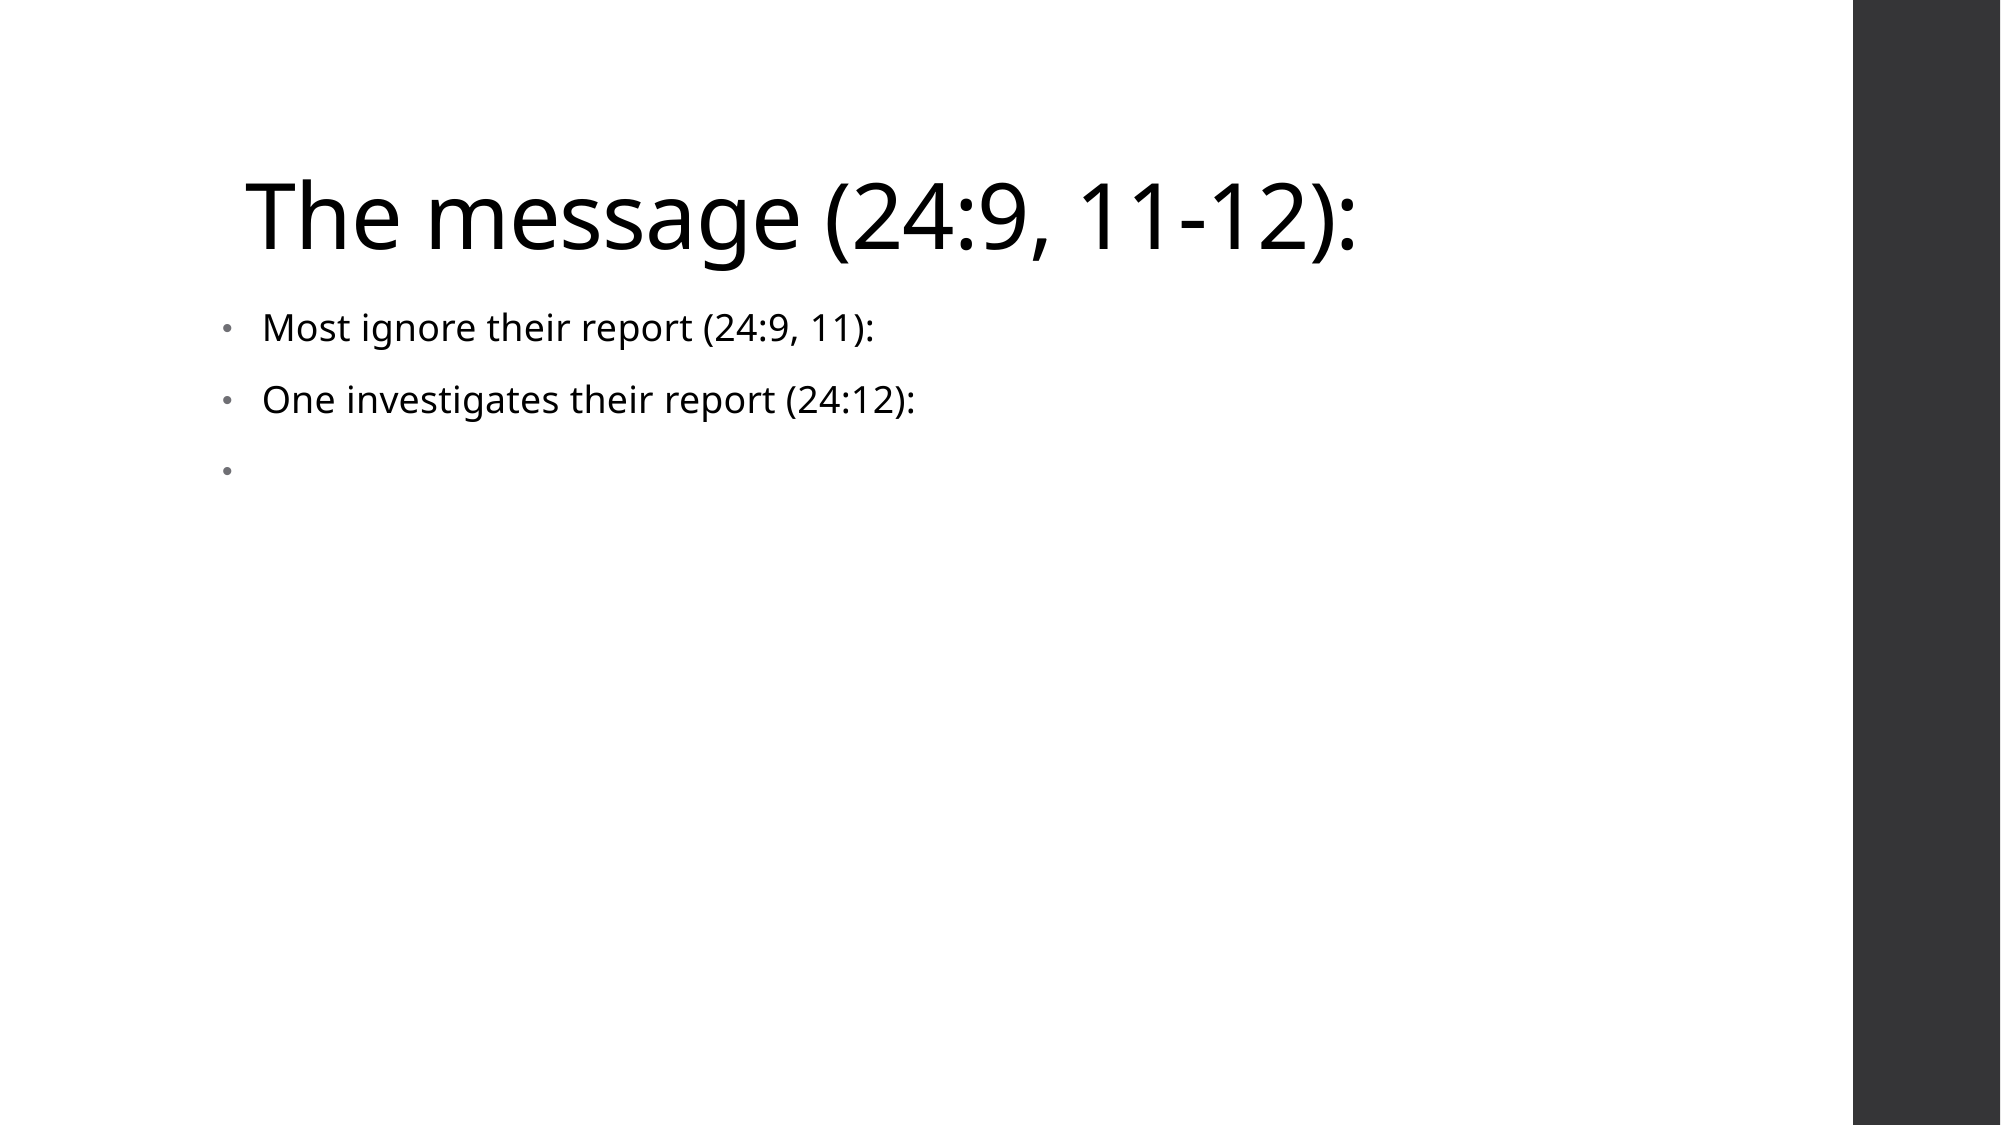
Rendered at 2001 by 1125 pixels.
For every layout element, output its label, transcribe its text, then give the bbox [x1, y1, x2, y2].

title The message (24:9, 11-12): [206, 60, 1797, 278]
list Most ignore their report (24:9, 11): One investigates their report (24:12): [206, 299, 1617, 1014]
